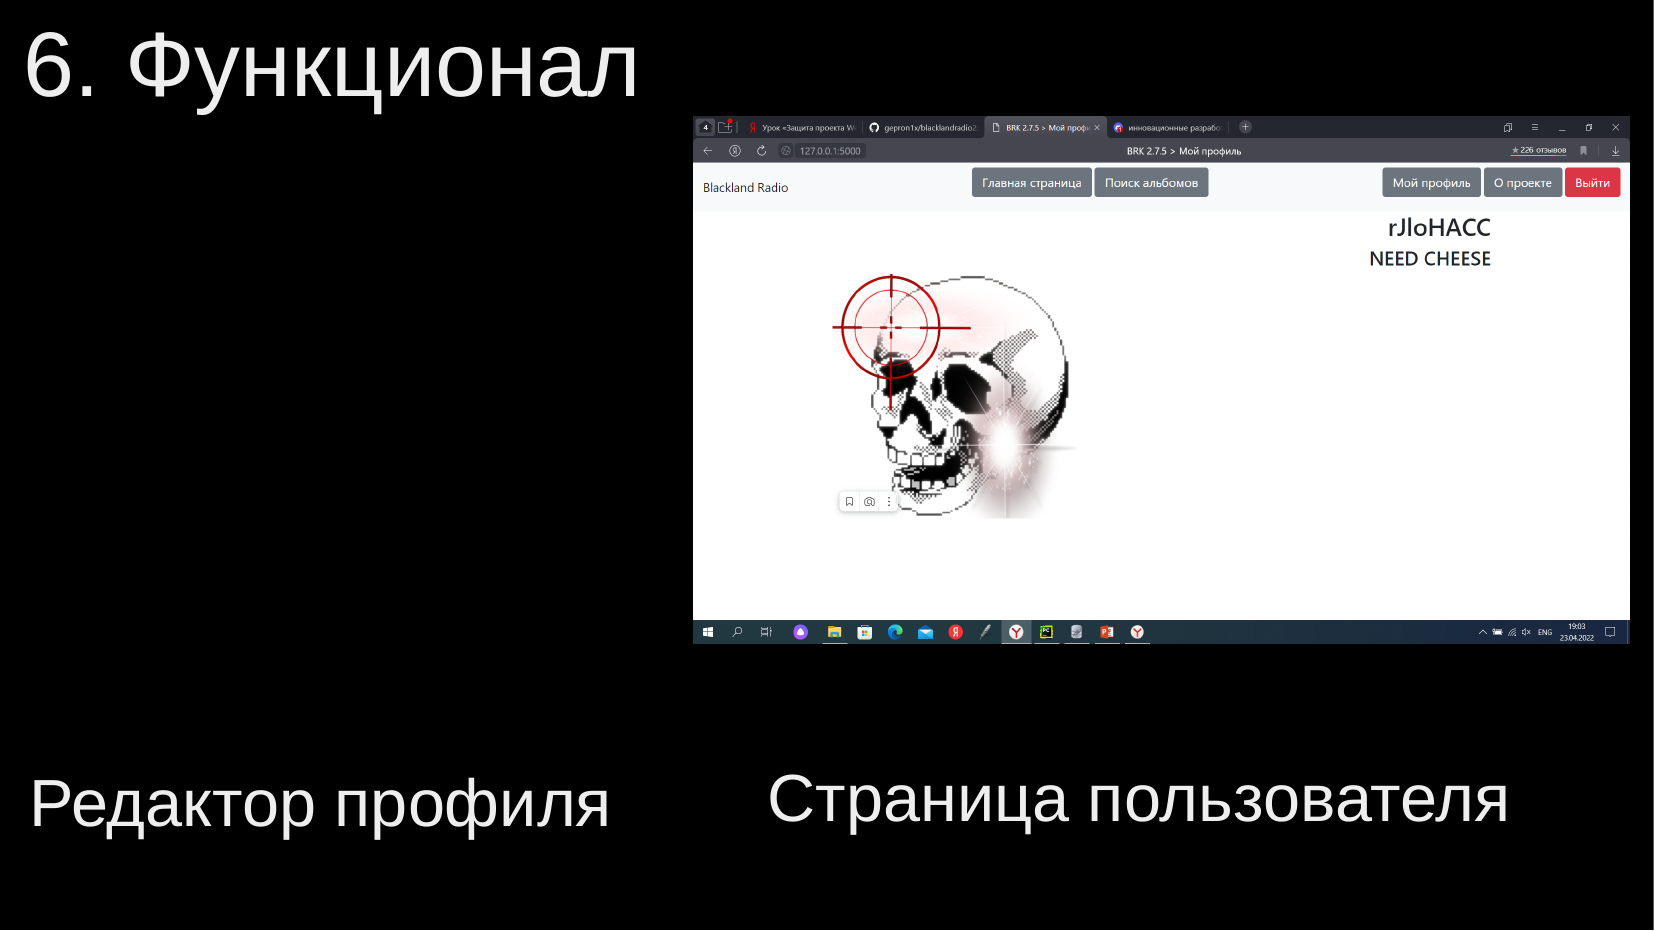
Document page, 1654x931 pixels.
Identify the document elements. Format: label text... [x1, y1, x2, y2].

text_box 6. Функционал [23, 11, 1589, 119]
text_box Редактор профиля [29, 750, 650, 857]
picture [693, 117, 1630, 644]
text_box Страница пользователя [767, 738, 1536, 859]
